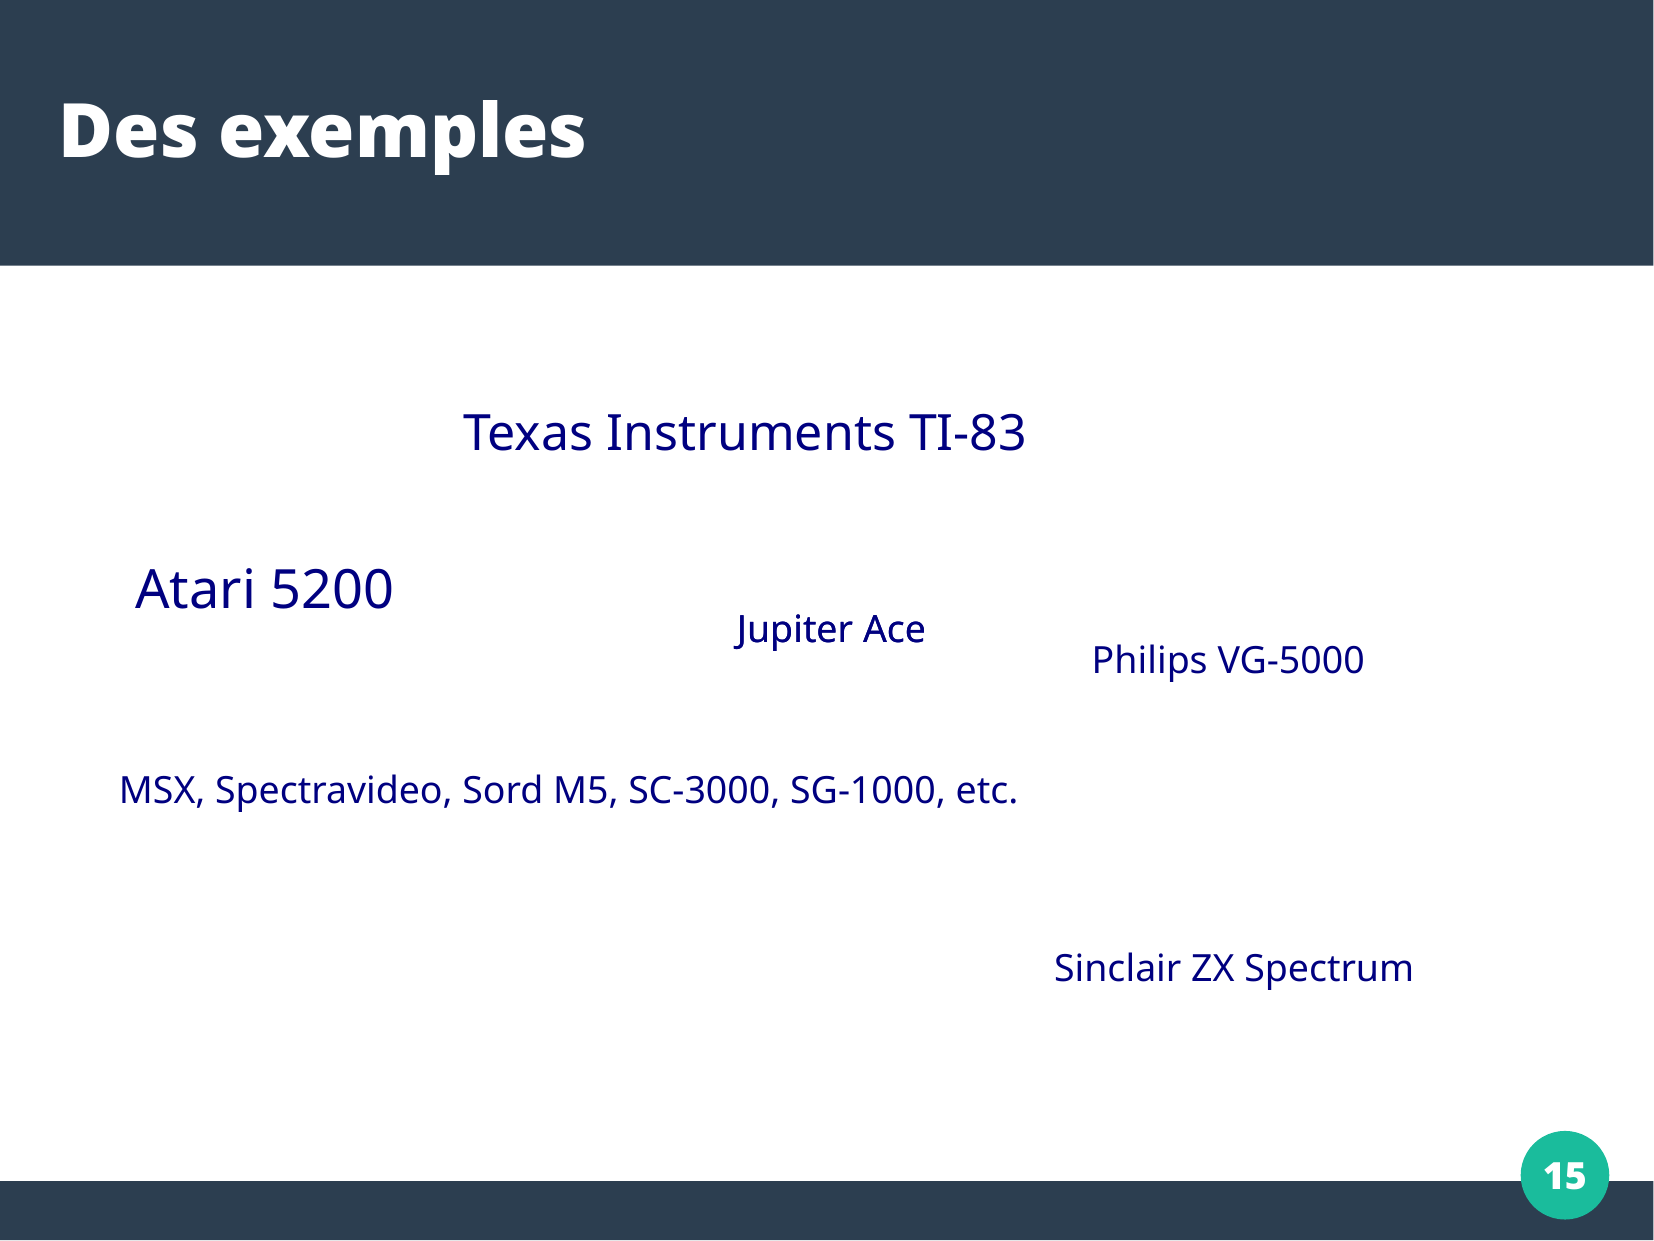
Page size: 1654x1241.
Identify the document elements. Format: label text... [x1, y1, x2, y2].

text_box Sinclair ZX Spectrum [1039, 933, 1479, 1004]
text_box Philips VG-5000 [1076, 625, 1418, 696]
text_box Texas Instruments TI-83 [448, 389, 1241, 468]
text_box Jupiter Ace [722, 595, 952, 666]
title Des exemples [59, 56, 1595, 200]
text_box MSX, Spectravideo, Sord M5, SC-3000, SG-1000, etc. [104, 755, 1205, 826]
text_box Atari 5200 [120, 542, 709, 626]
